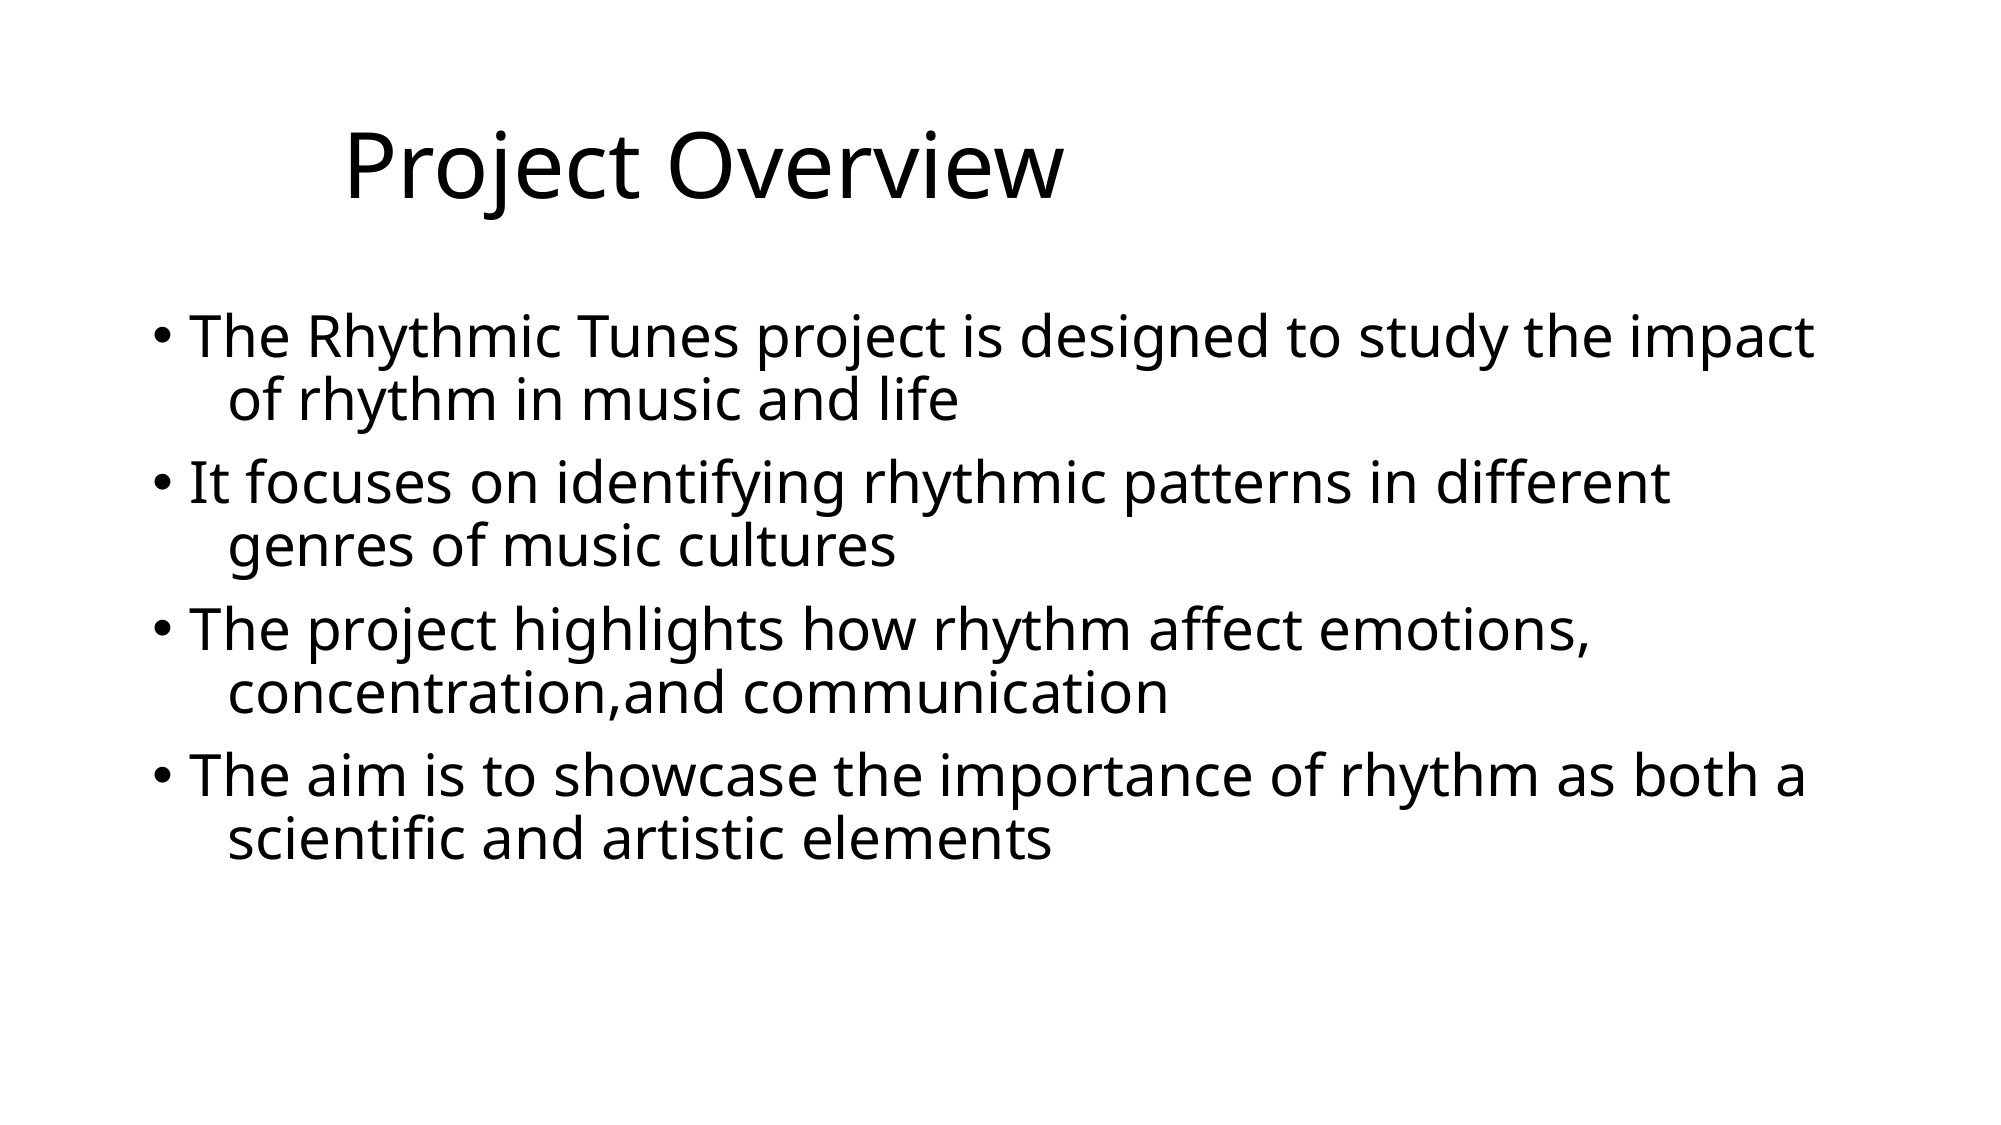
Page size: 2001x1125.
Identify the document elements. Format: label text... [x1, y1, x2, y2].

list The Rhythmic Tunes project is designed to study the impact of rhythm in music and life It focuses on identifying rhythmic patterns in different genres of music cultures The project highlights how rhythm affect emotions, concentration,and communication The aim is to showcase the importance of rhythm as both a scientific and artistic elements [137, 299, 1863, 1014]
title Project Overview [137, 59, 1863, 278]
